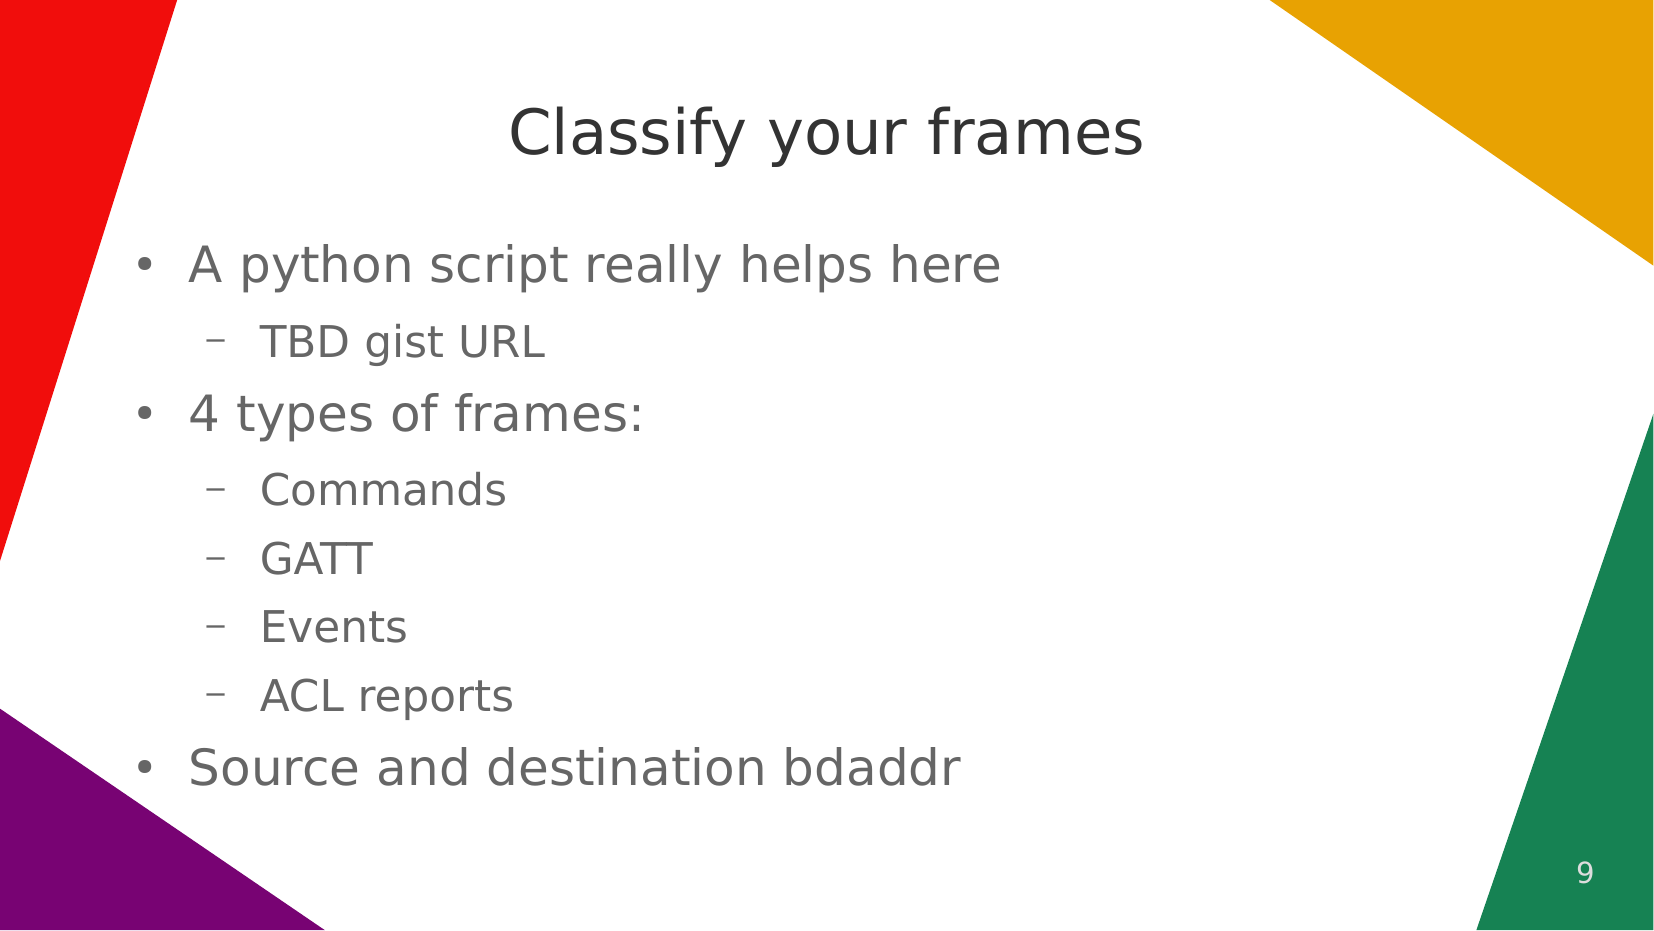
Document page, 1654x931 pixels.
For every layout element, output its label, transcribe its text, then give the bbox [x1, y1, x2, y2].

title Classify your frames [118, 59, 1536, 207]
list A python script really helps here TBD gist URL 4 types of frames: Commands GATT Events ACL reports Source and destination bdaddr [118, 236, 1536, 827]
